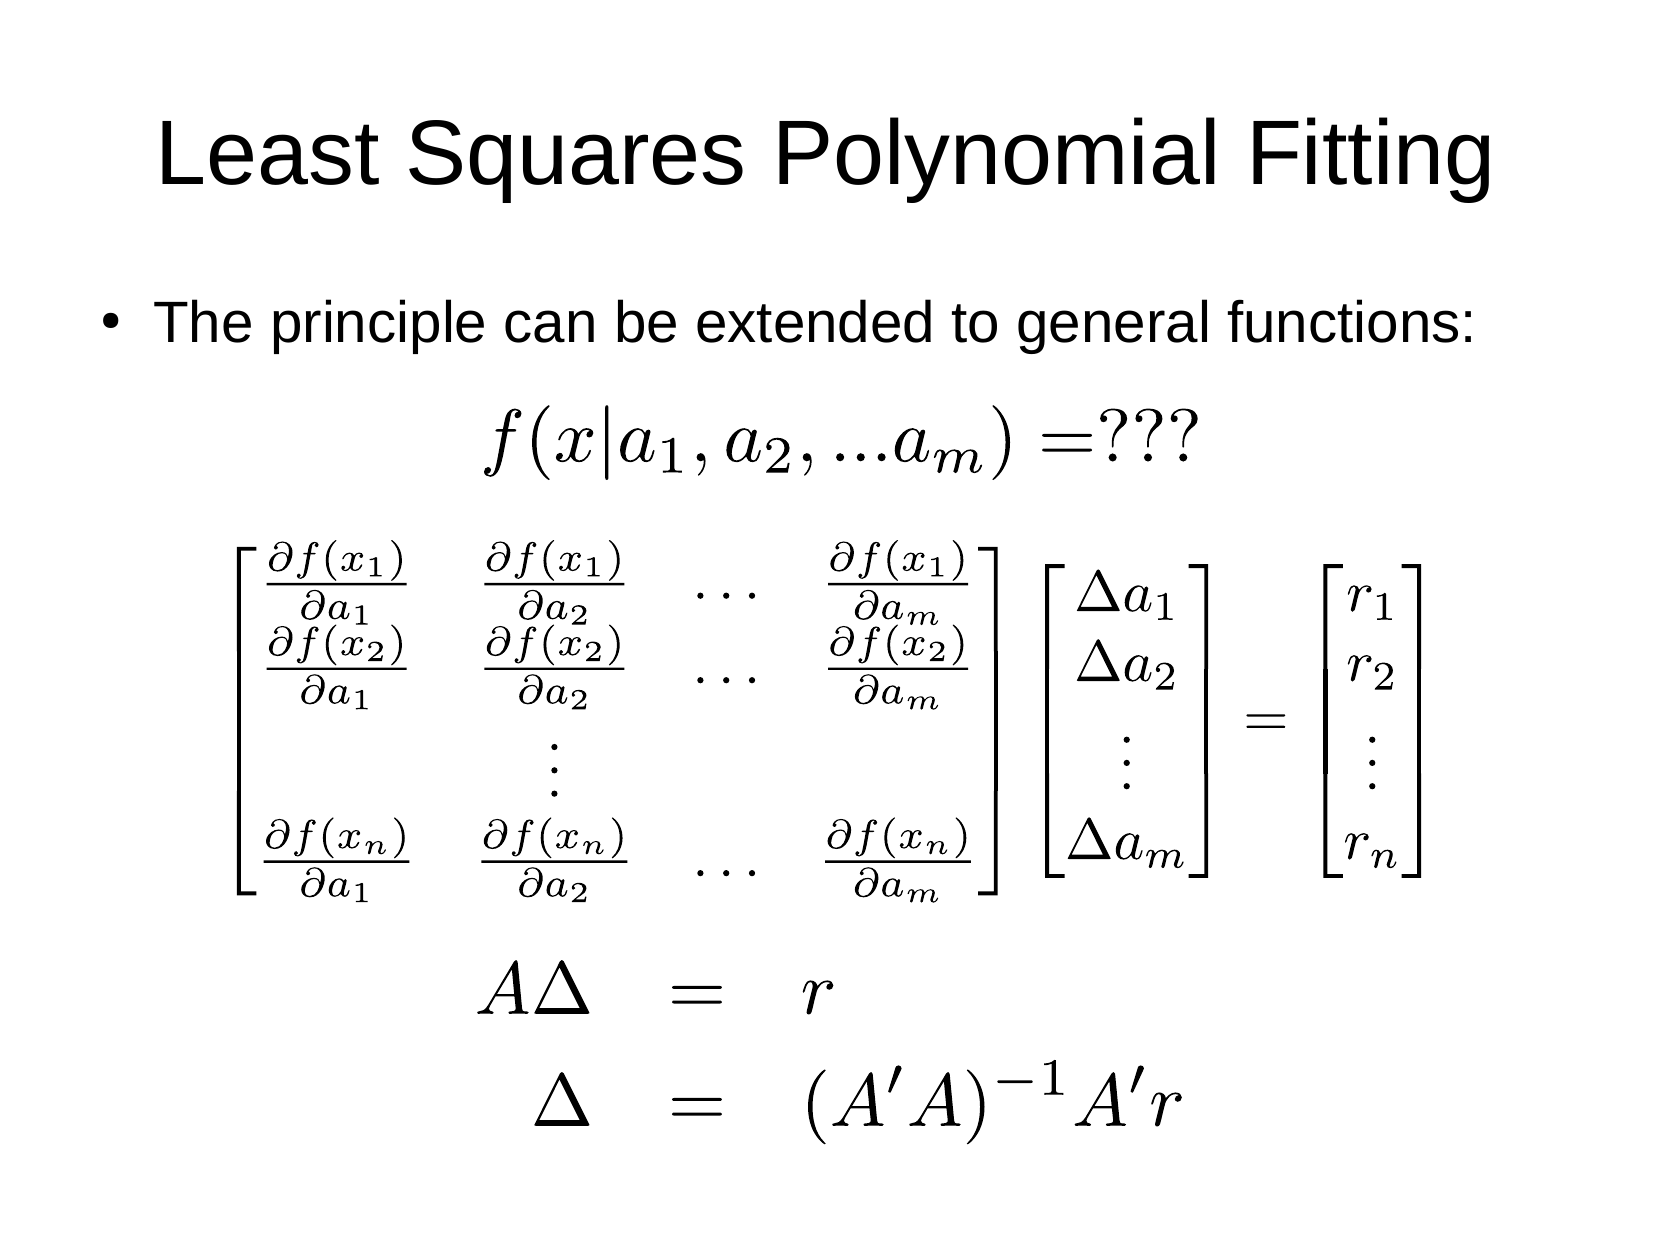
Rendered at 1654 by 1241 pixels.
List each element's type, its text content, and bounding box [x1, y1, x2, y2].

text_box [217, 540, 1441, 903]
list The principle can be extended to general functions: [82, 290, 1571, 1010]
title Least Squares Polynomial Fitting [82, 49, 1571, 257]
text_box [474, 960, 1186, 1145]
text_box [480, 405, 1203, 481]
